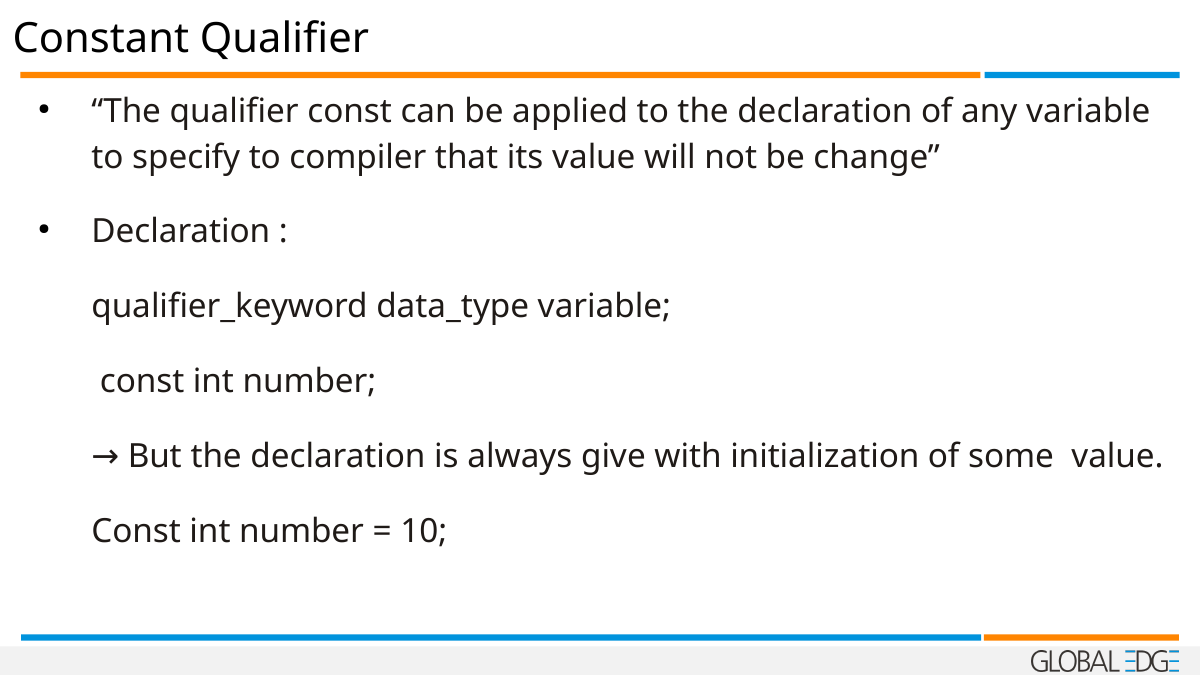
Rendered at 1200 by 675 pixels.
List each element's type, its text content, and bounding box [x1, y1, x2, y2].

list “The qualifier const can be applied to the declaration of any variable to specify to compiler that its value will not be change” Declaration : qualifier_keyword data_type variable; const int number; → But the declaration is always give with initialization of some value. Const int number = 10; [20, 87, 1179, 628]
picture [1031, 650, 1179, 672]
title Constant Qualifier [12, 9, 1088, 63]
